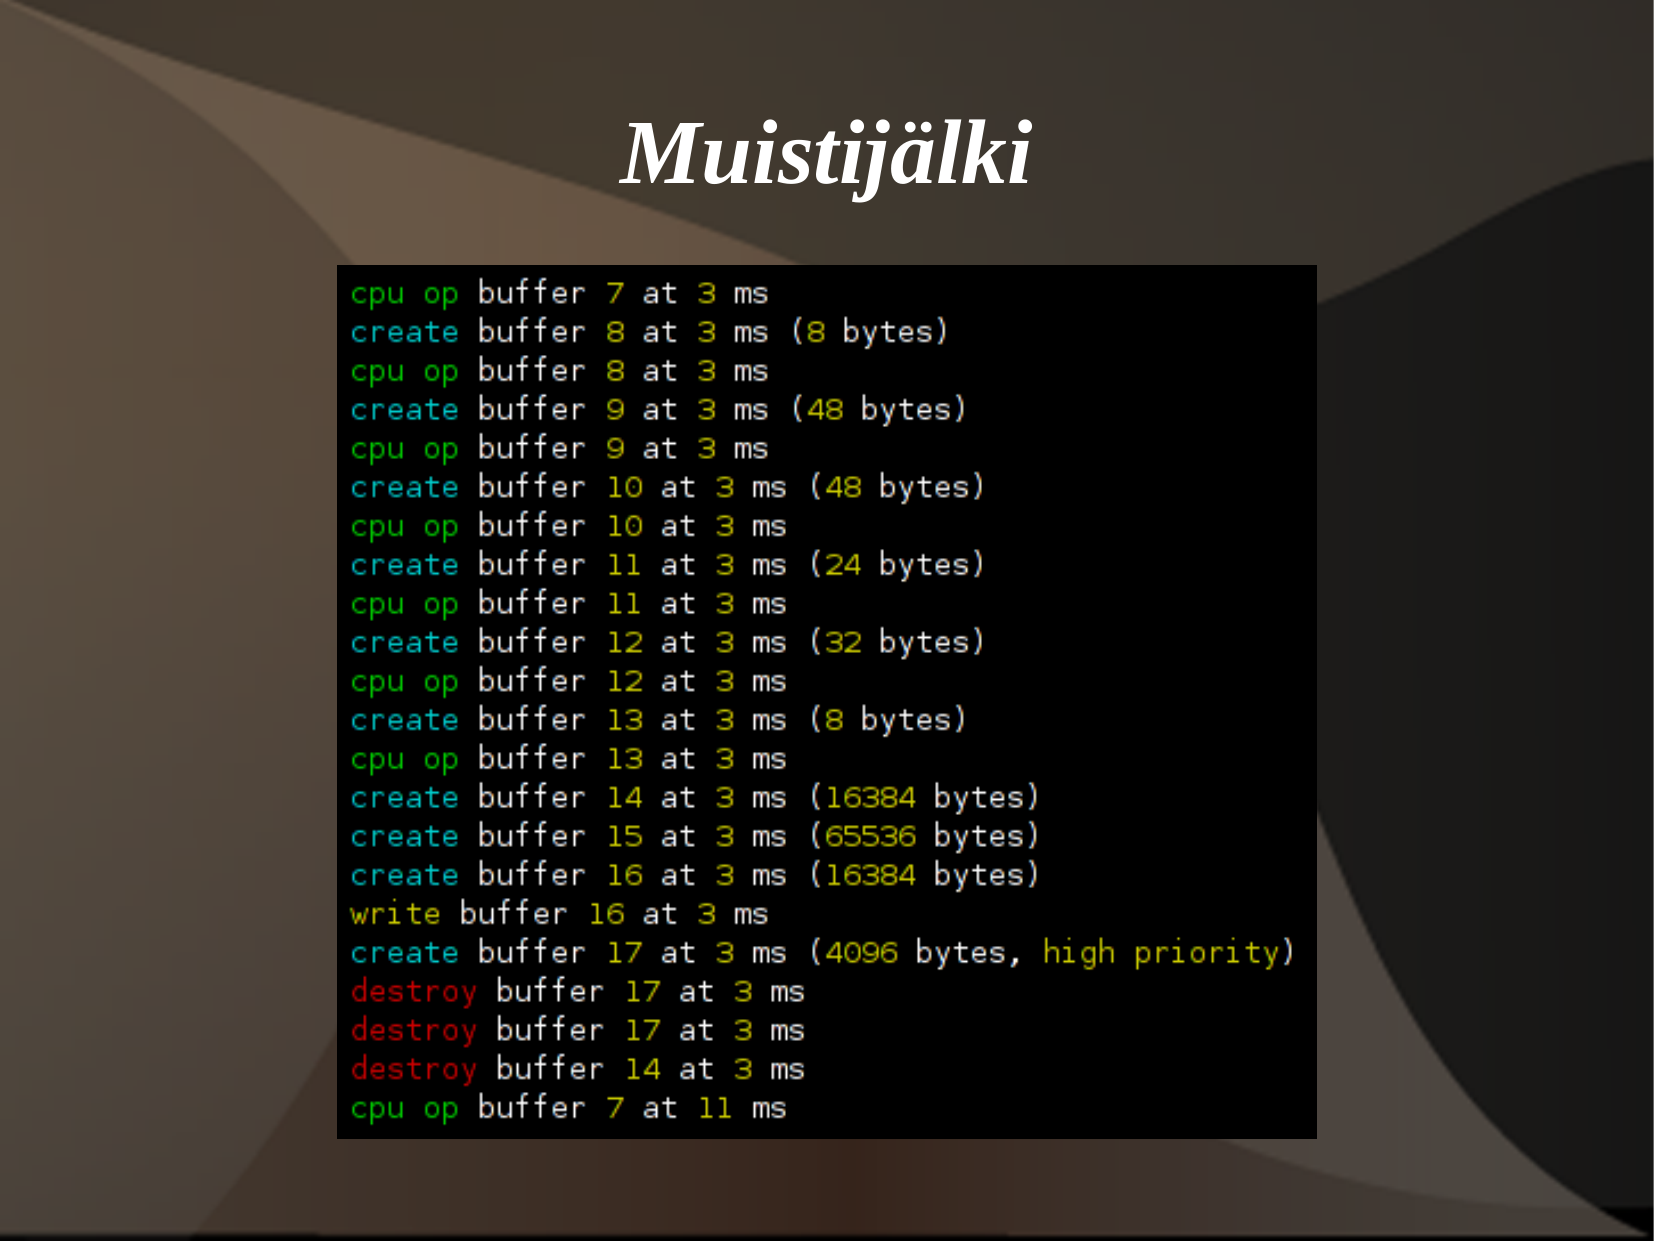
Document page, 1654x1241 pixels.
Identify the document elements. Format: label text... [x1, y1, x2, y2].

picture [0, 0, 1654, 1241]
title Muistijälki [82, 56, 1571, 250]
